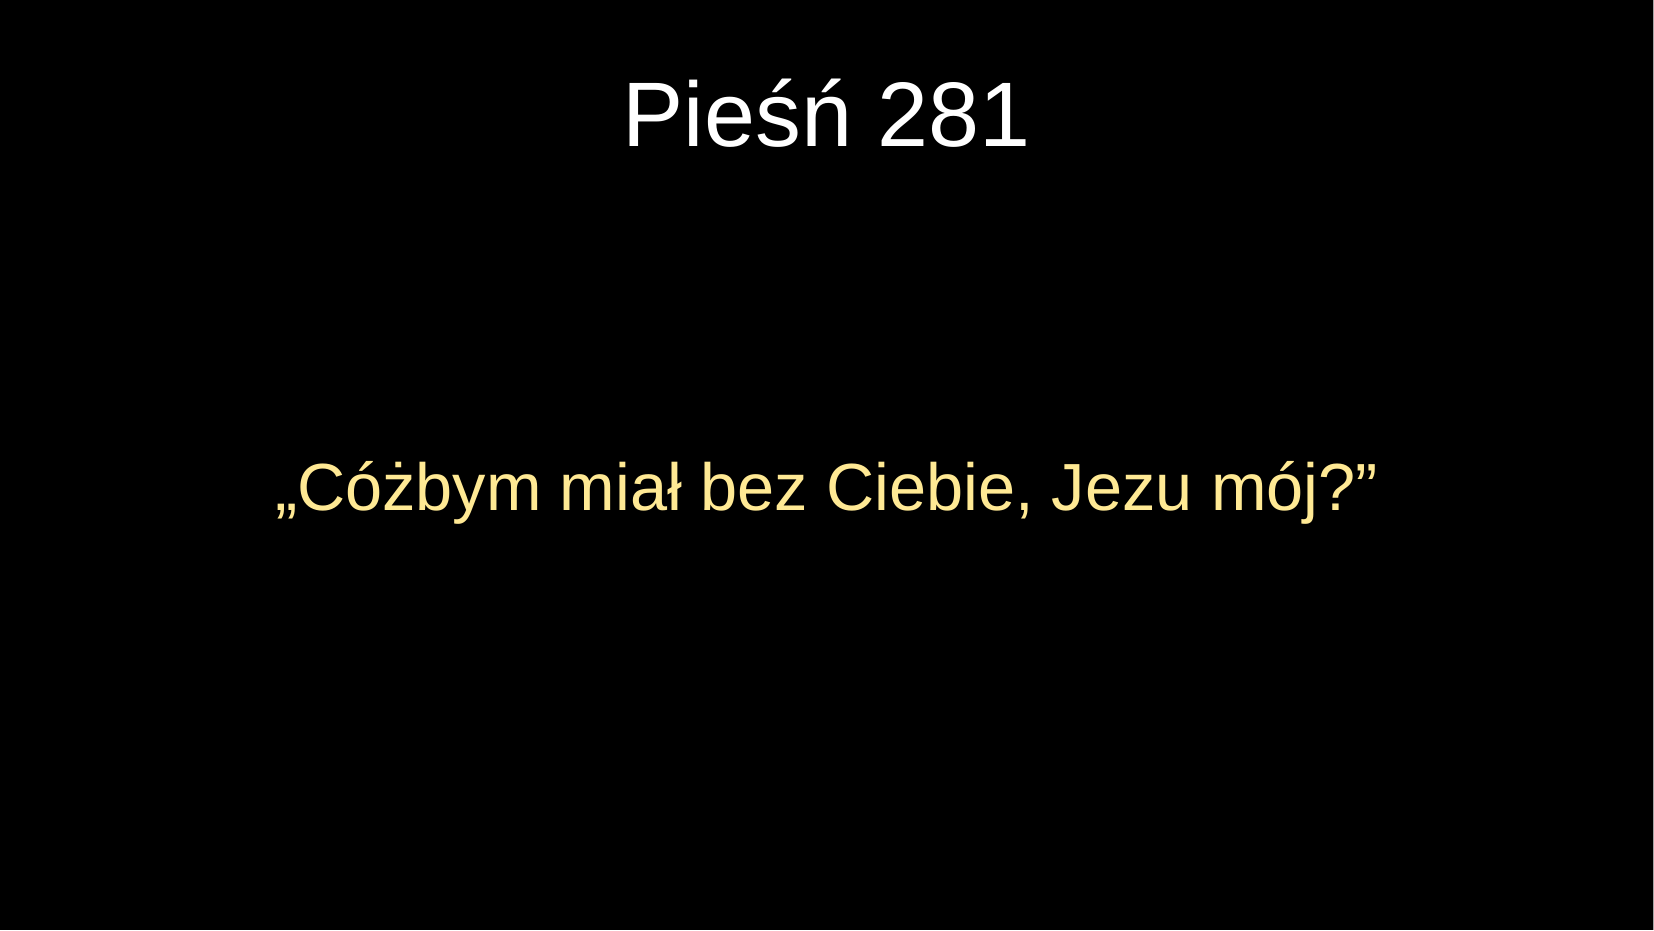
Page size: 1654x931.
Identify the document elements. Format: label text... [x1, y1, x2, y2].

title Pieśń 281 [82, 37, 1571, 193]
subtitle „Cóżbym miał bez Ciebie, Jezu mój?” [82, 217, 1571, 757]
